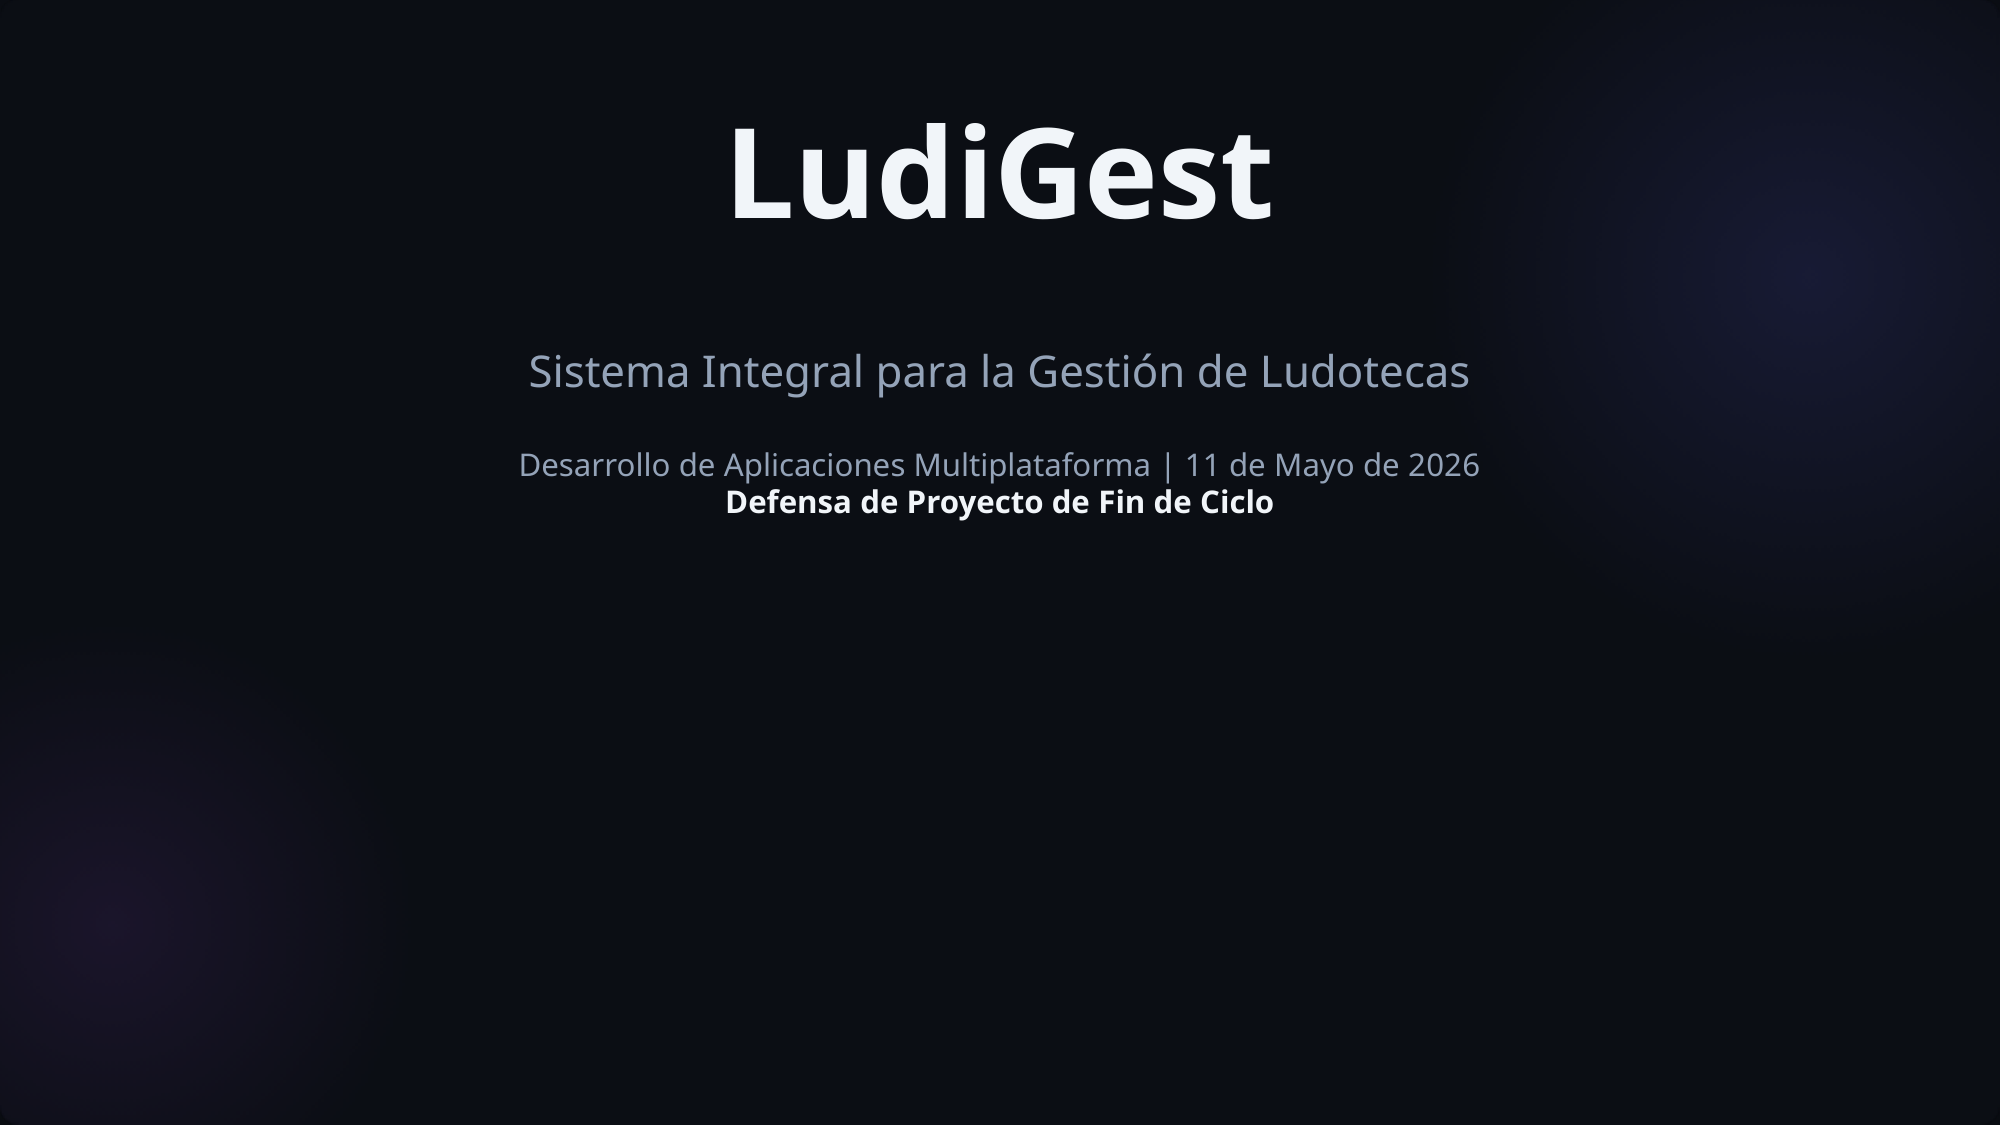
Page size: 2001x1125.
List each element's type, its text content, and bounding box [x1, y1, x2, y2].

picture [0, 0, 2000, 1125]
text_box LudiGest [48, 93, 1952, 244]
text_box Sistema Integral para la Gestión de Ludotecas [93, 312, 1907, 397]
text_box Desarrollo de Aplicaciones Multiplataforma | 11 de Mayo de 2026 Defensa de Proyecto de Fin de Ciclo [93, 444, 1907, 520]
